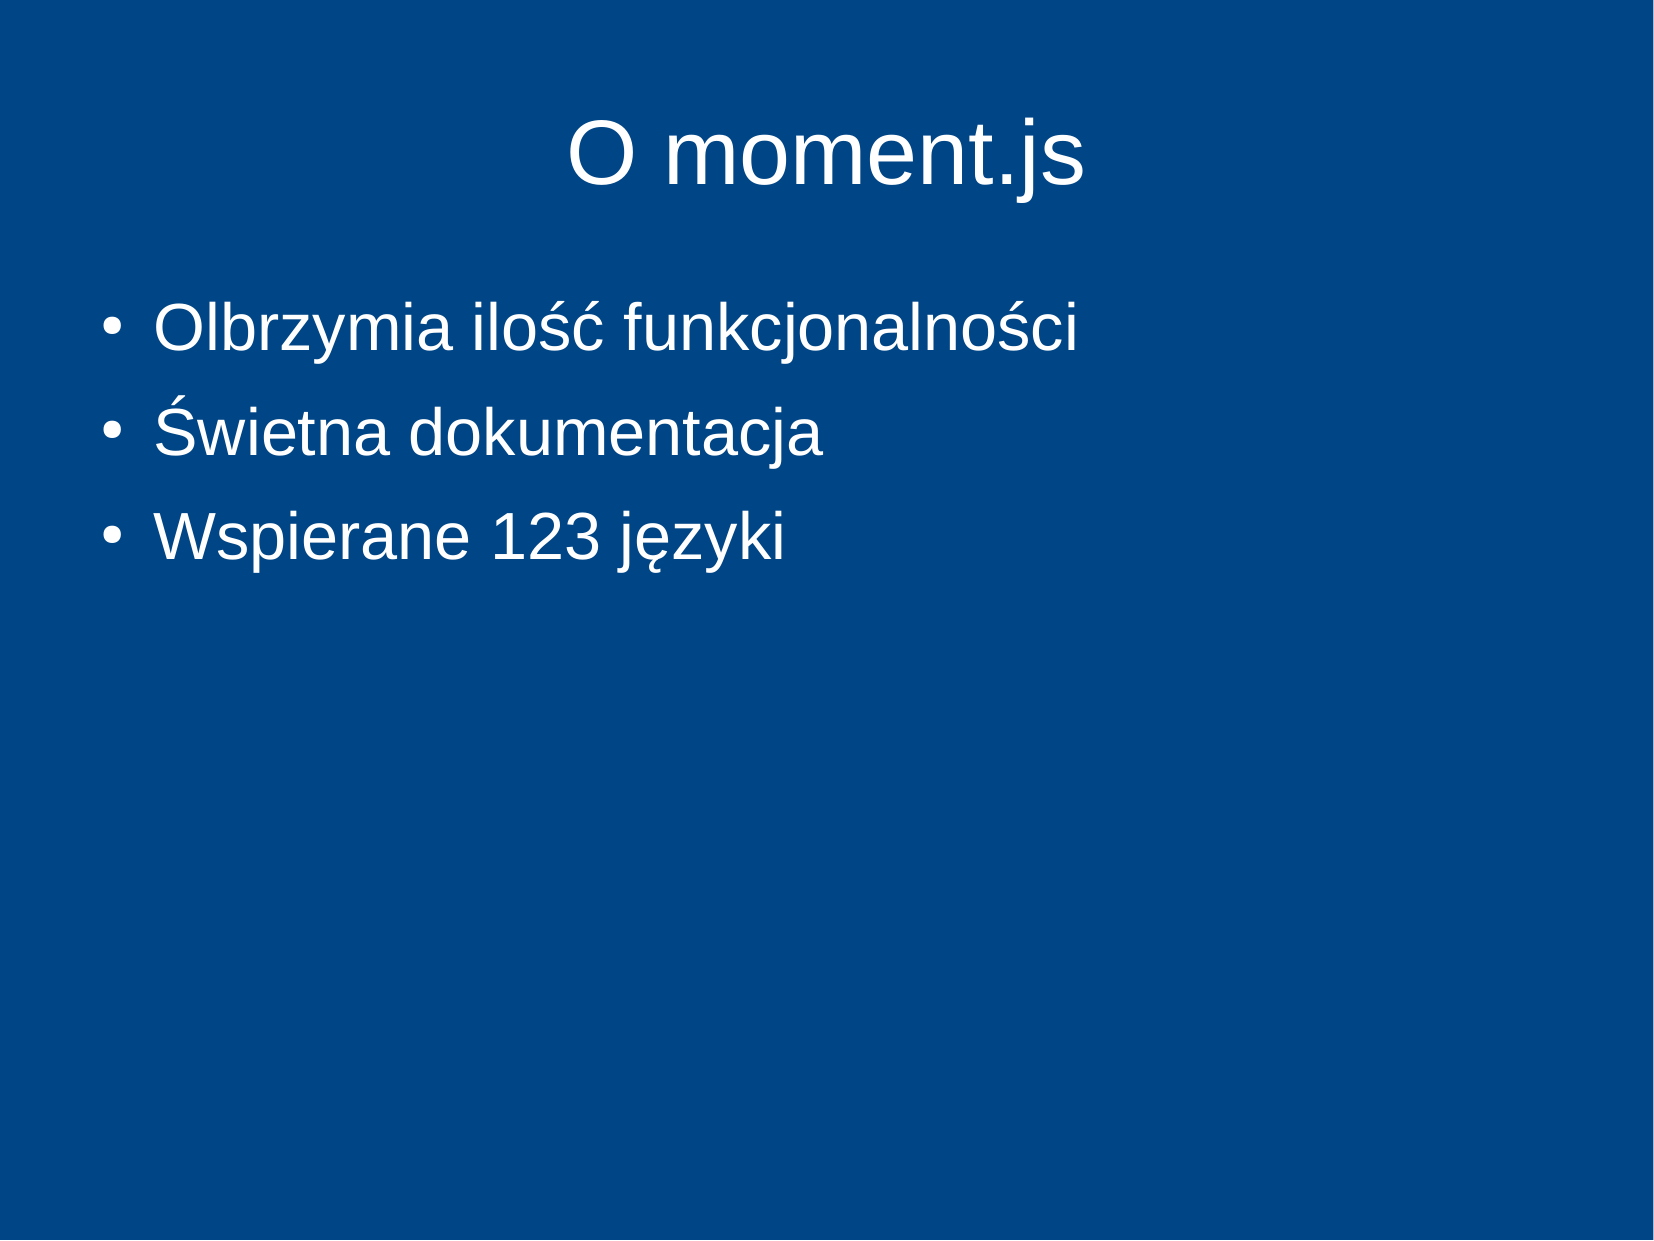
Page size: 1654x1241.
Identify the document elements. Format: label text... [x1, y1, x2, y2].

list Olbrzymia ilość funkcjonalności Świetna dokumentacja Wspierane 123 języki [82, 290, 1571, 1010]
title O moment.js [82, 49, 1571, 257]
